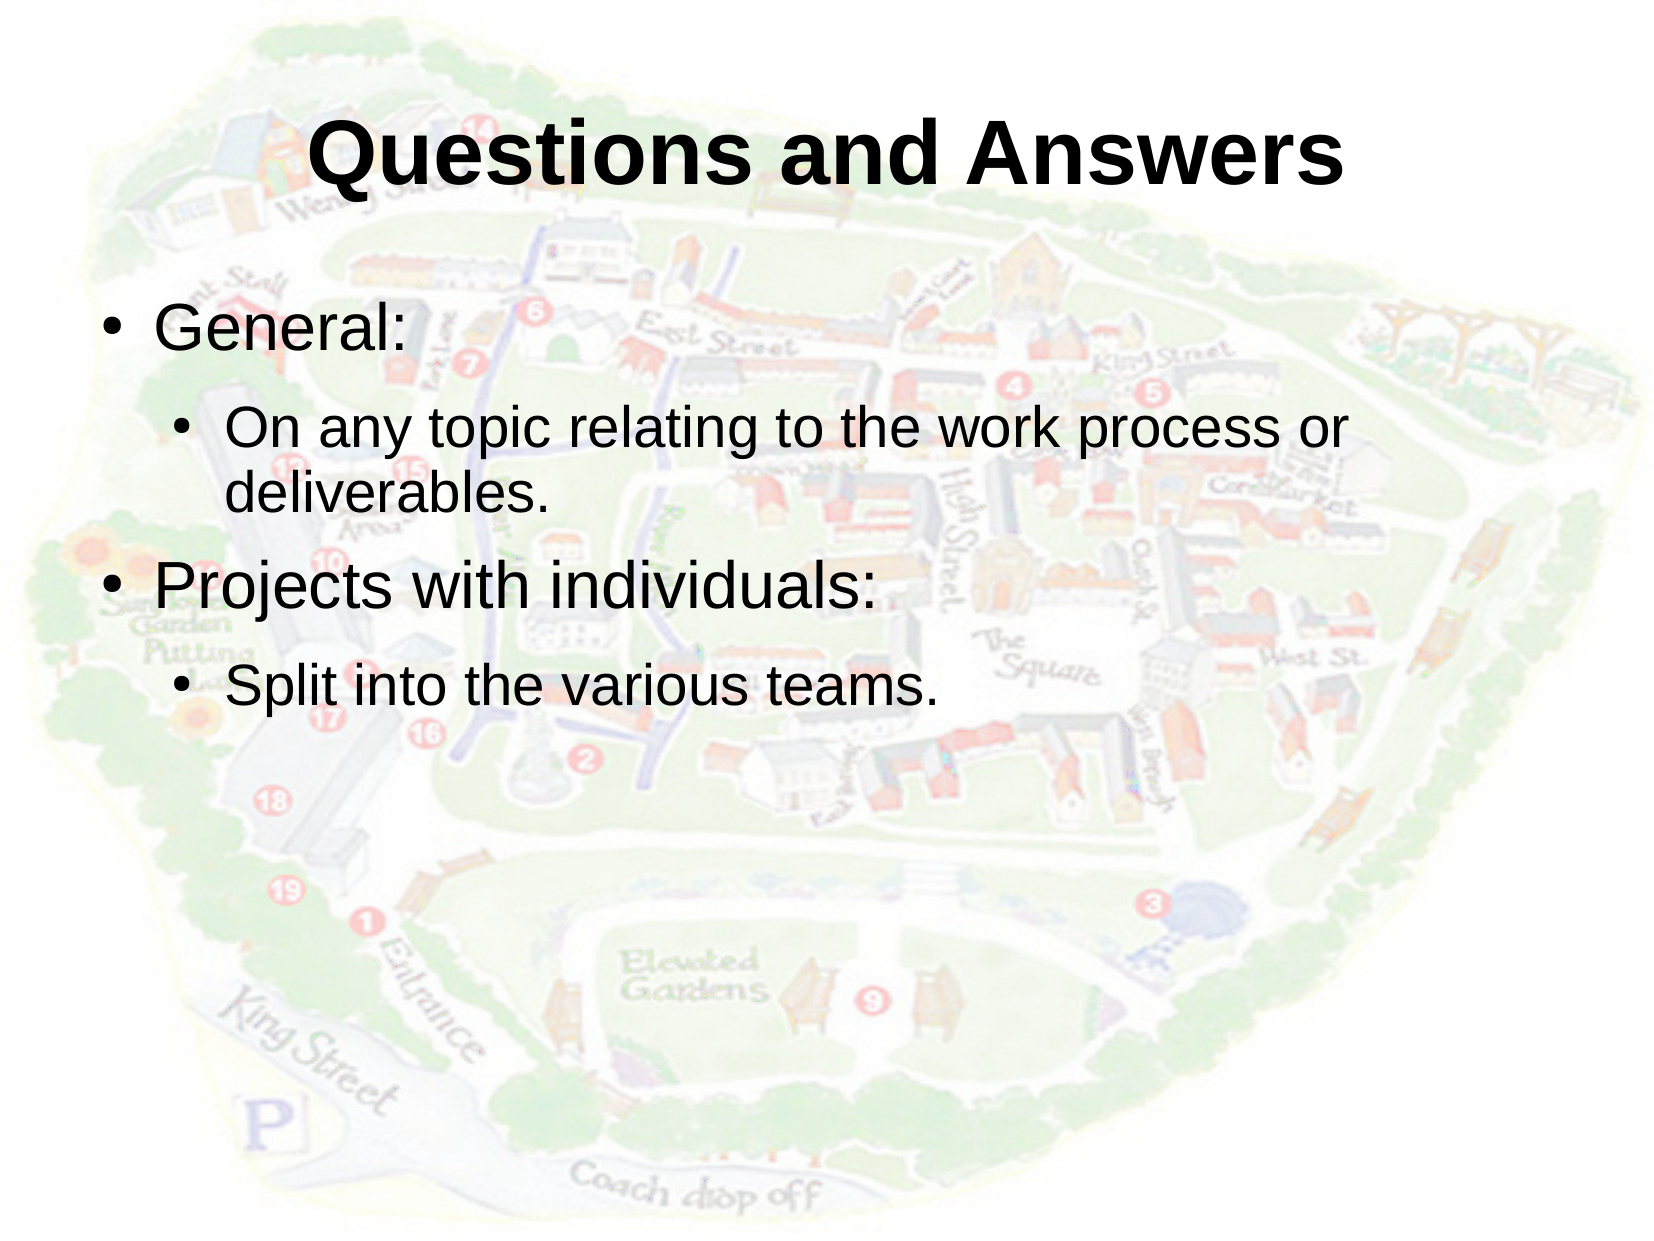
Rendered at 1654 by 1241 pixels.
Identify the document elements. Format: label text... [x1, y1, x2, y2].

title Questions and Answers [82, 49, 1571, 257]
list General: On any topic relating to the work process or deliverables. Projects with individuals: Split into the various teams. [82, 290, 1571, 1010]
picture [0, 0, 1654, 1241]
